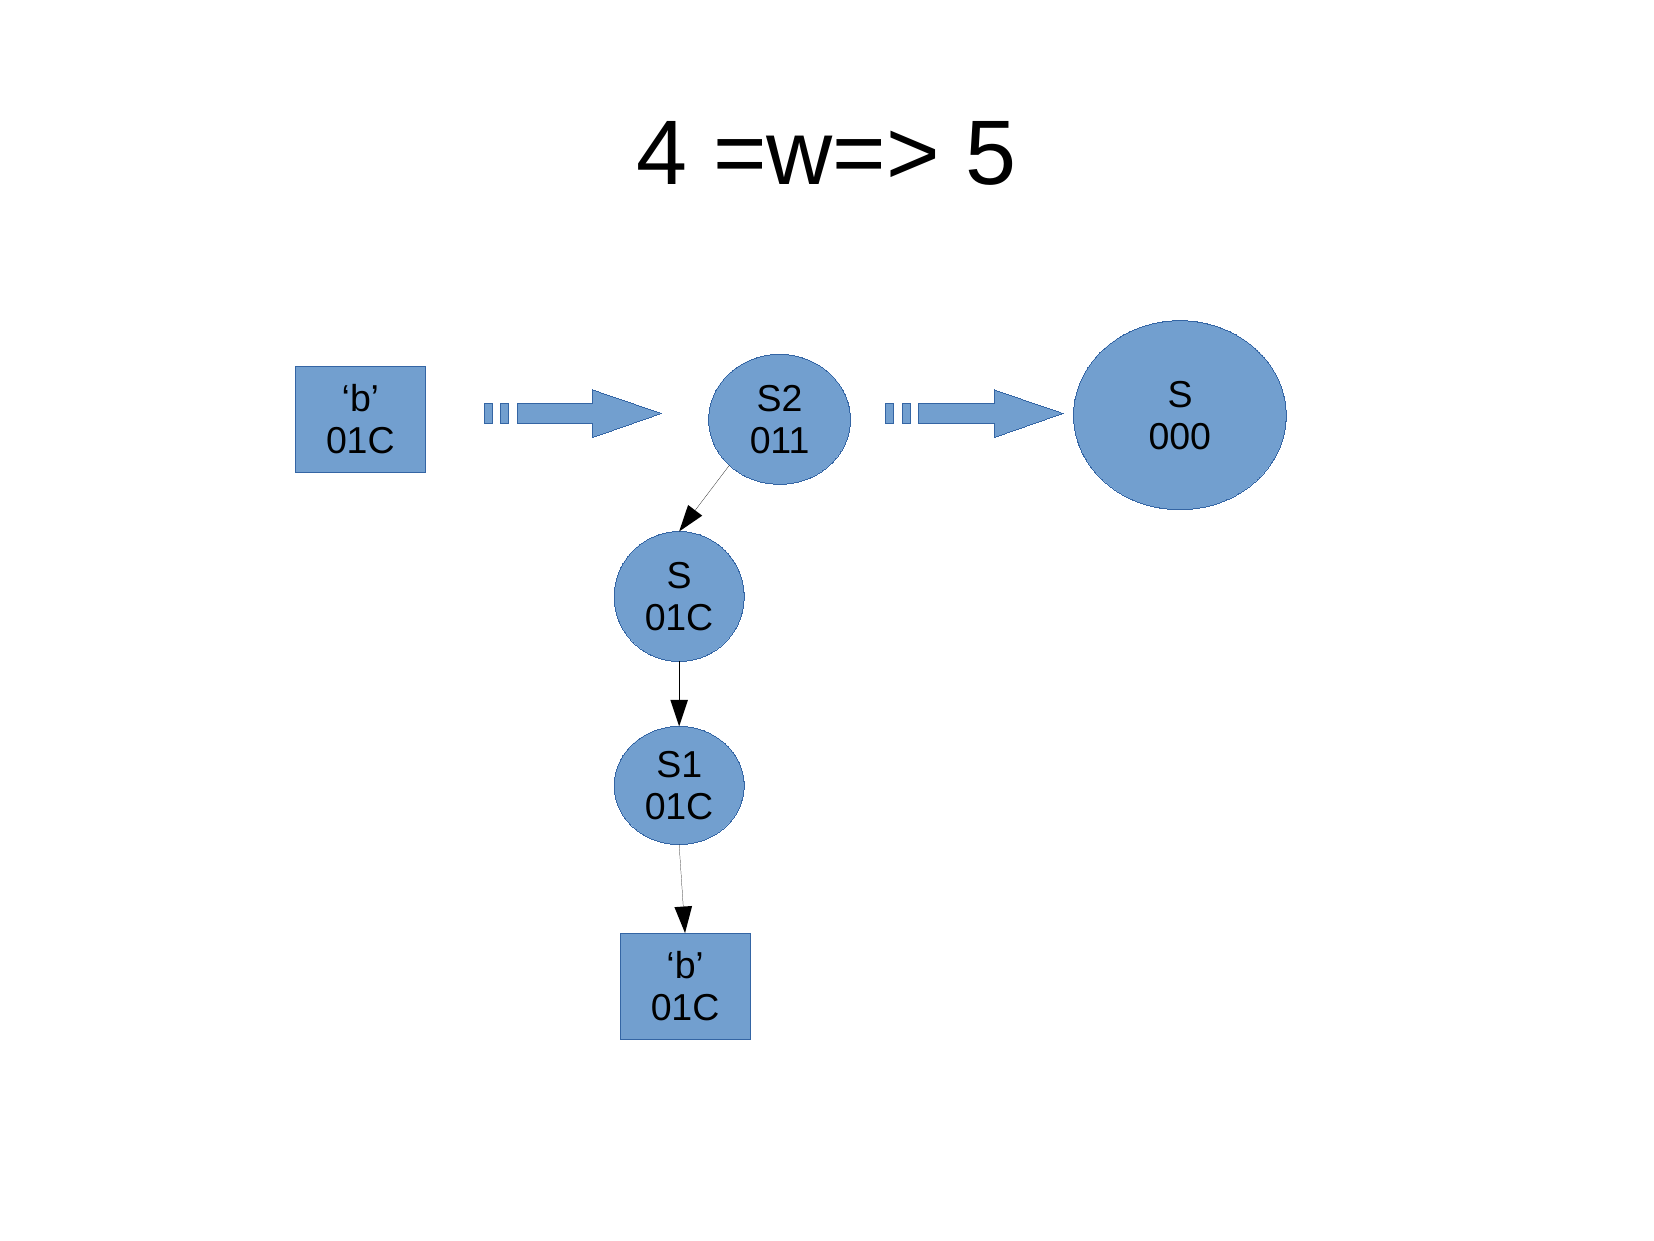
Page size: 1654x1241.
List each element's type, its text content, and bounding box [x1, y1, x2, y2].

text_box [902, 403, 911, 424]
text_box [500, 403, 509, 424]
text_box S 01C [614, 531, 745, 662]
text_box [484, 403, 493, 424]
text_box S1 01C [614, 726, 745, 845]
title 4 =w=> 5 [82, 49, 1571, 257]
text_box ‘b’ 01C [295, 366, 426, 473]
text_box S 000 [1073, 320, 1287, 510]
text_box ‘b’ 01C [620, 933, 751, 1040]
text_box S2 011 [708, 354, 851, 485]
text_box [918, 389, 1064, 438]
text_box [885, 403, 894, 424]
text_box [517, 389, 662, 438]
